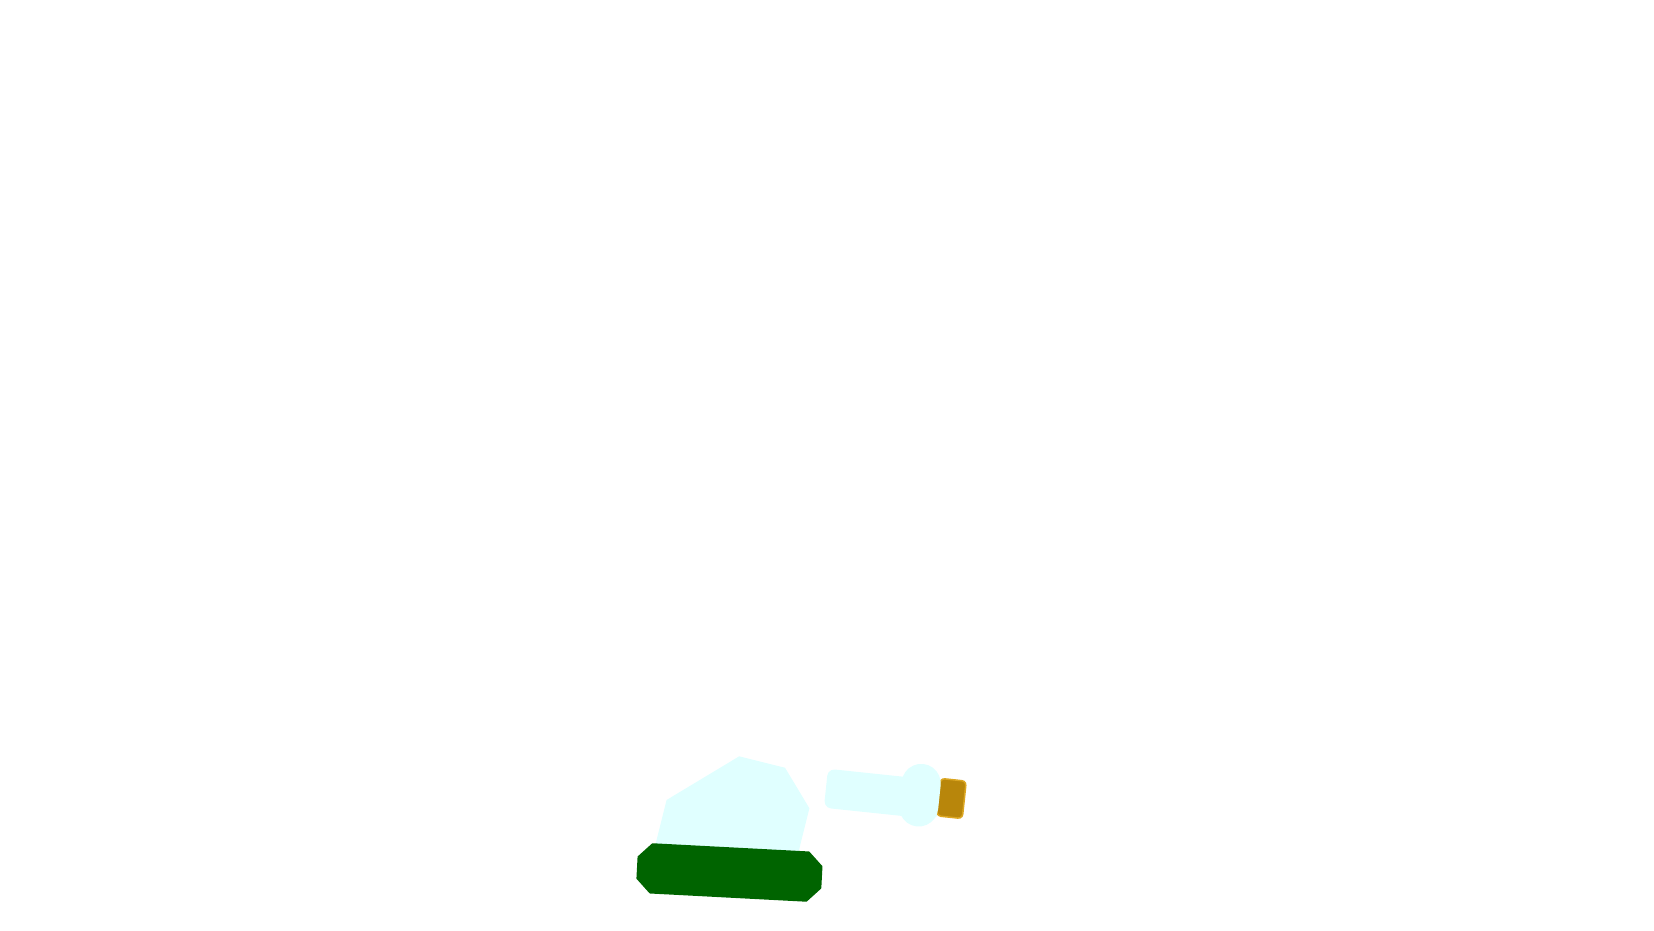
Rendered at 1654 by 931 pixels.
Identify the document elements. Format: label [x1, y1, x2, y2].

text_box [637, 757, 822, 901]
text_box [825, 764, 966, 826]
